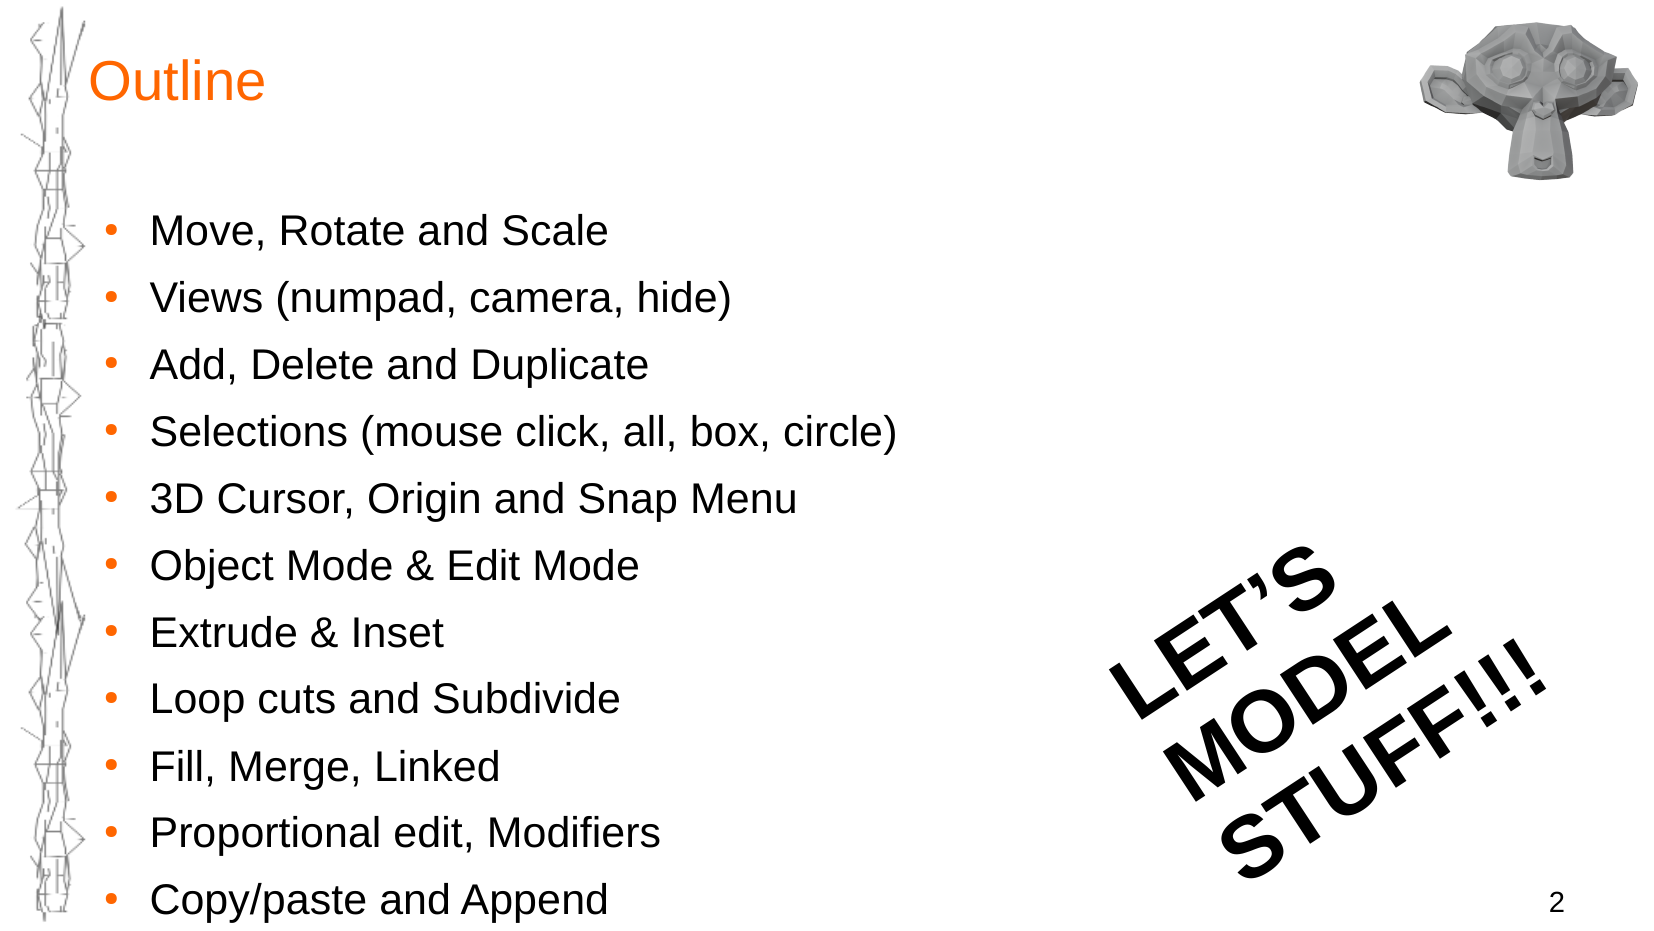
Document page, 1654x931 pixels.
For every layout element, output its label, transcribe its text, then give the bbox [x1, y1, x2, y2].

text_box LET’S MODEL STUFF!!! [1077, 412, 1485, 708]
title Outline [88, 29, 1447, 133]
list Move, Rotate and Scale Views (numpad, camera, hide) Add, Delete and Duplicate Selections (mouse click, all, box, circle) 3D Cursor, Origin and Snap Menu Object Mode & Edit Mode Extrude & Inset Loop cuts and Subdivide Fill, Merge, Linked Proportional edit, Modifiers Copy/paste and Append [88, 206, 1565, 931]
picture [1411, 11, 1645, 189]
